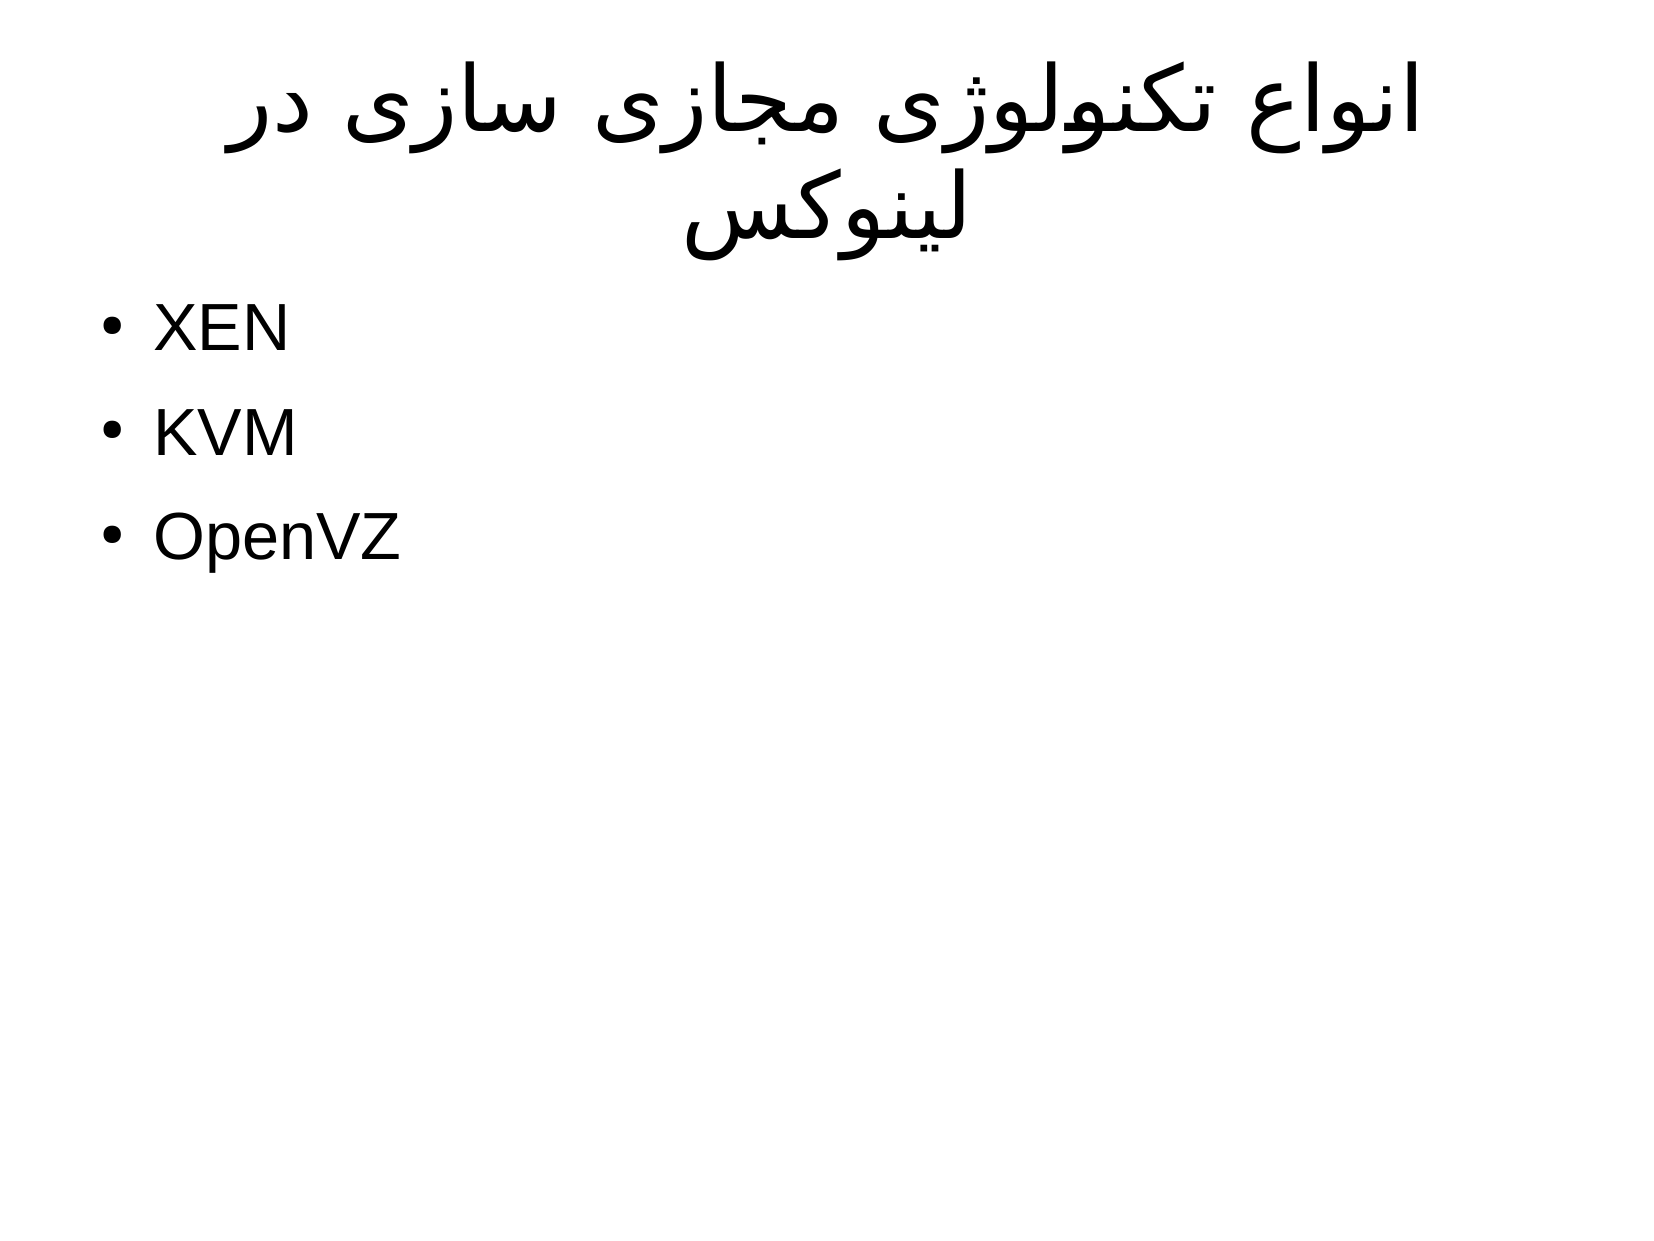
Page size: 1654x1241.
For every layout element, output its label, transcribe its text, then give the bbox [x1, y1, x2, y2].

title انواع تکنولوژی مجازی سازی در لینوکس [82, 45, 1571, 261]
list XEN KVM OpenVZ [82, 290, 1538, 1010]
